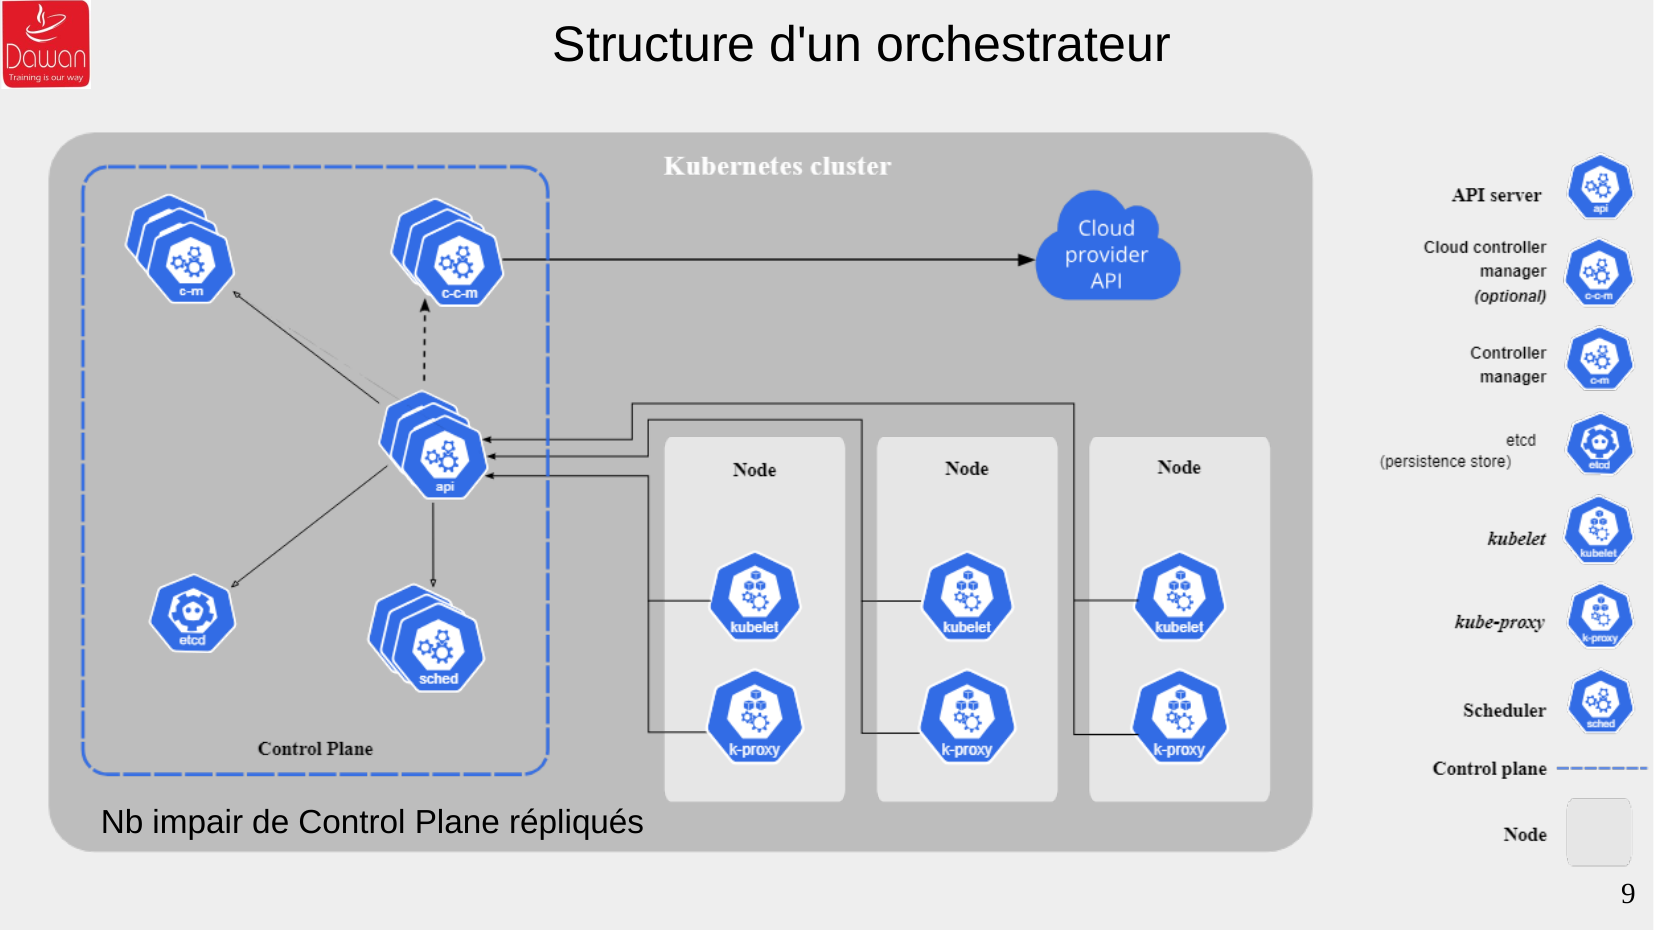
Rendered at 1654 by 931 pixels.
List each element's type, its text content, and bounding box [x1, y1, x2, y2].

text_box Nb impair de Control Plane répliqués [86, 796, 680, 854]
picture [1, 0, 91, 89]
picture [29, 113, 1654, 886]
title Structure d'un orchestrateur [366, 0, 1287, 89]
